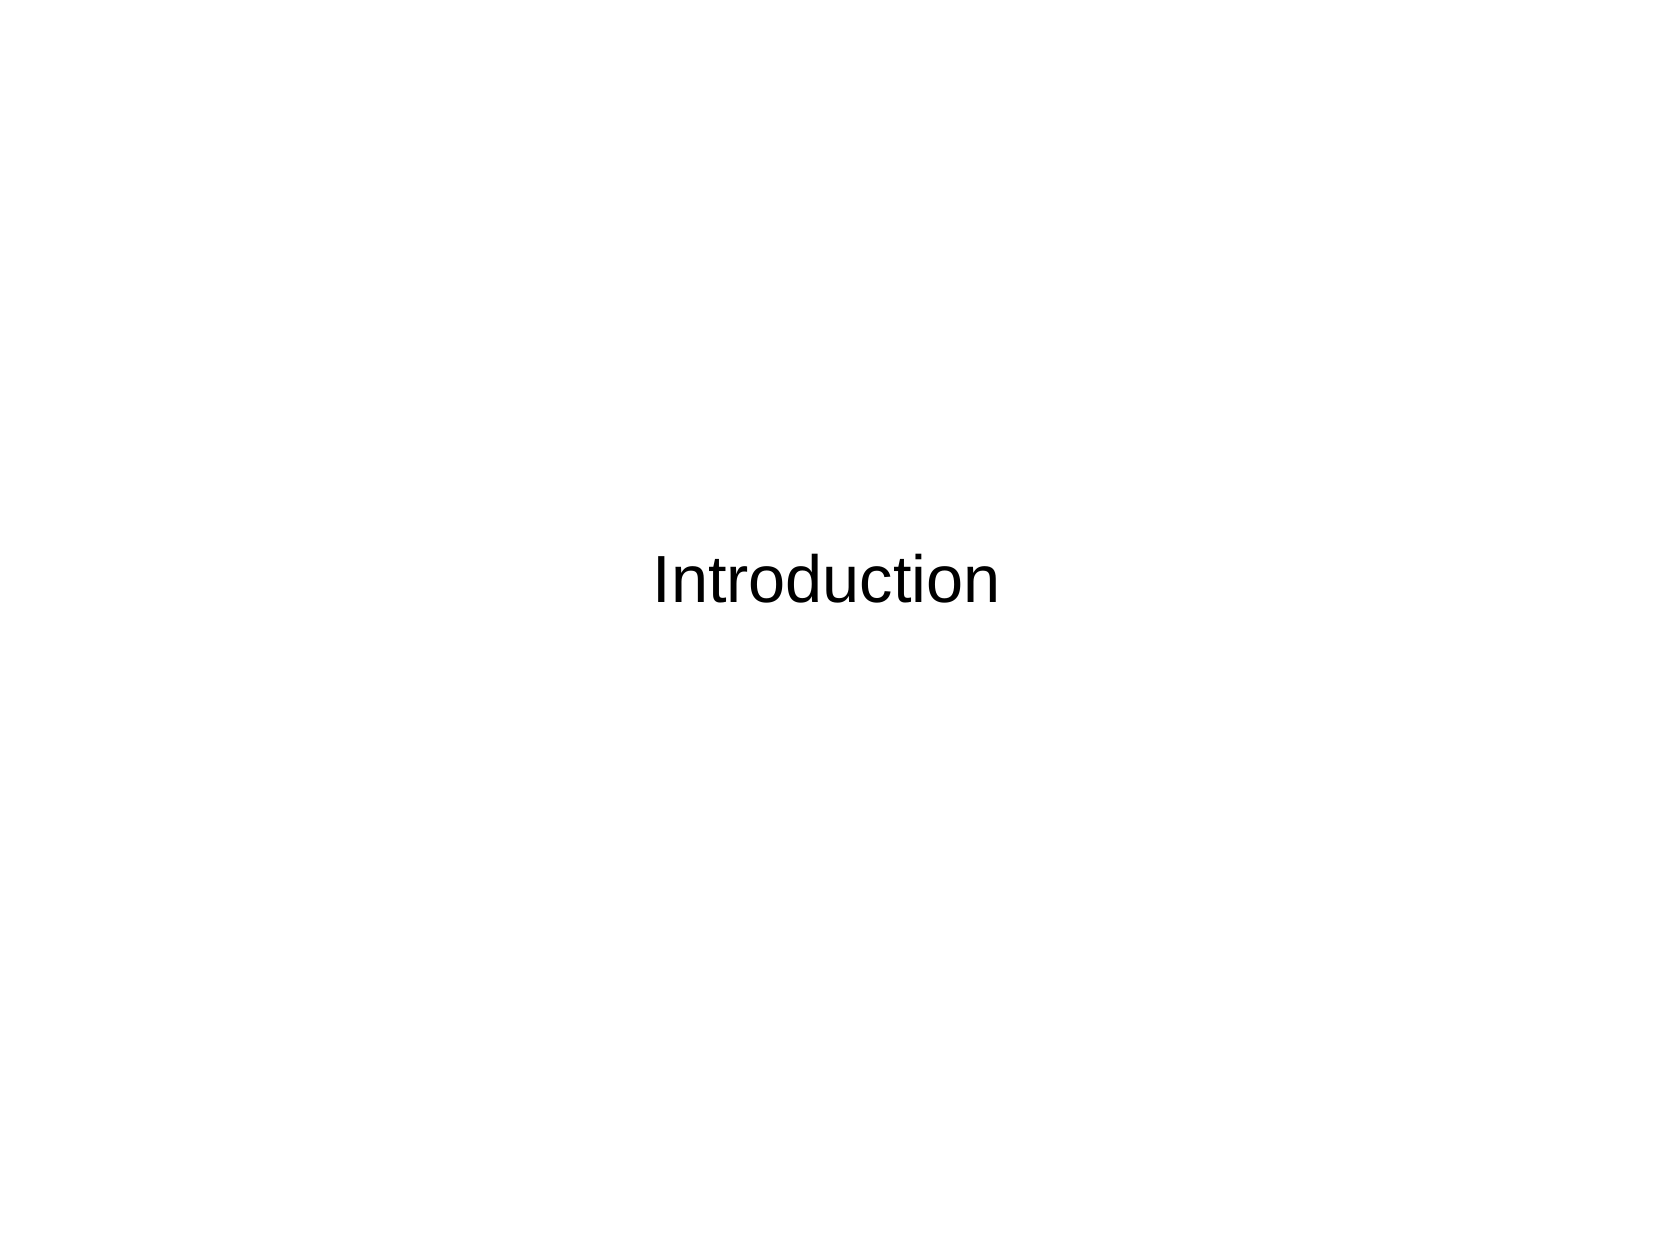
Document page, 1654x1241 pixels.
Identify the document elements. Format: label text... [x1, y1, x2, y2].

subtitle Introduction [82, 49, 1571, 1109]
